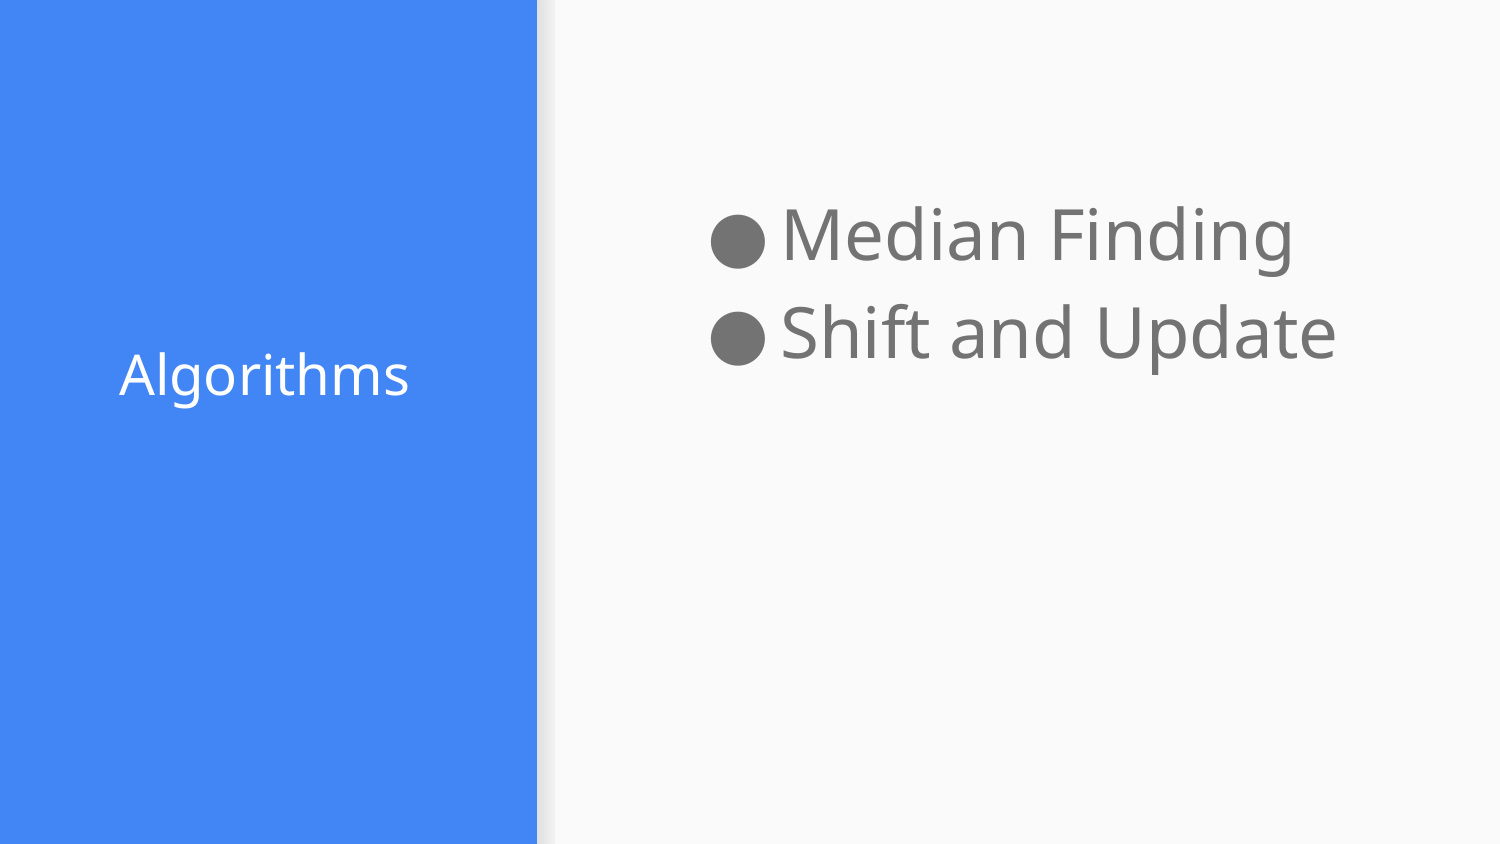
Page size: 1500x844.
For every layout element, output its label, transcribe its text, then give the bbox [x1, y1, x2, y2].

list Median Finding Shift and Update [690, 162, 1376, 682]
title Algorithms [104, 312, 460, 422]
